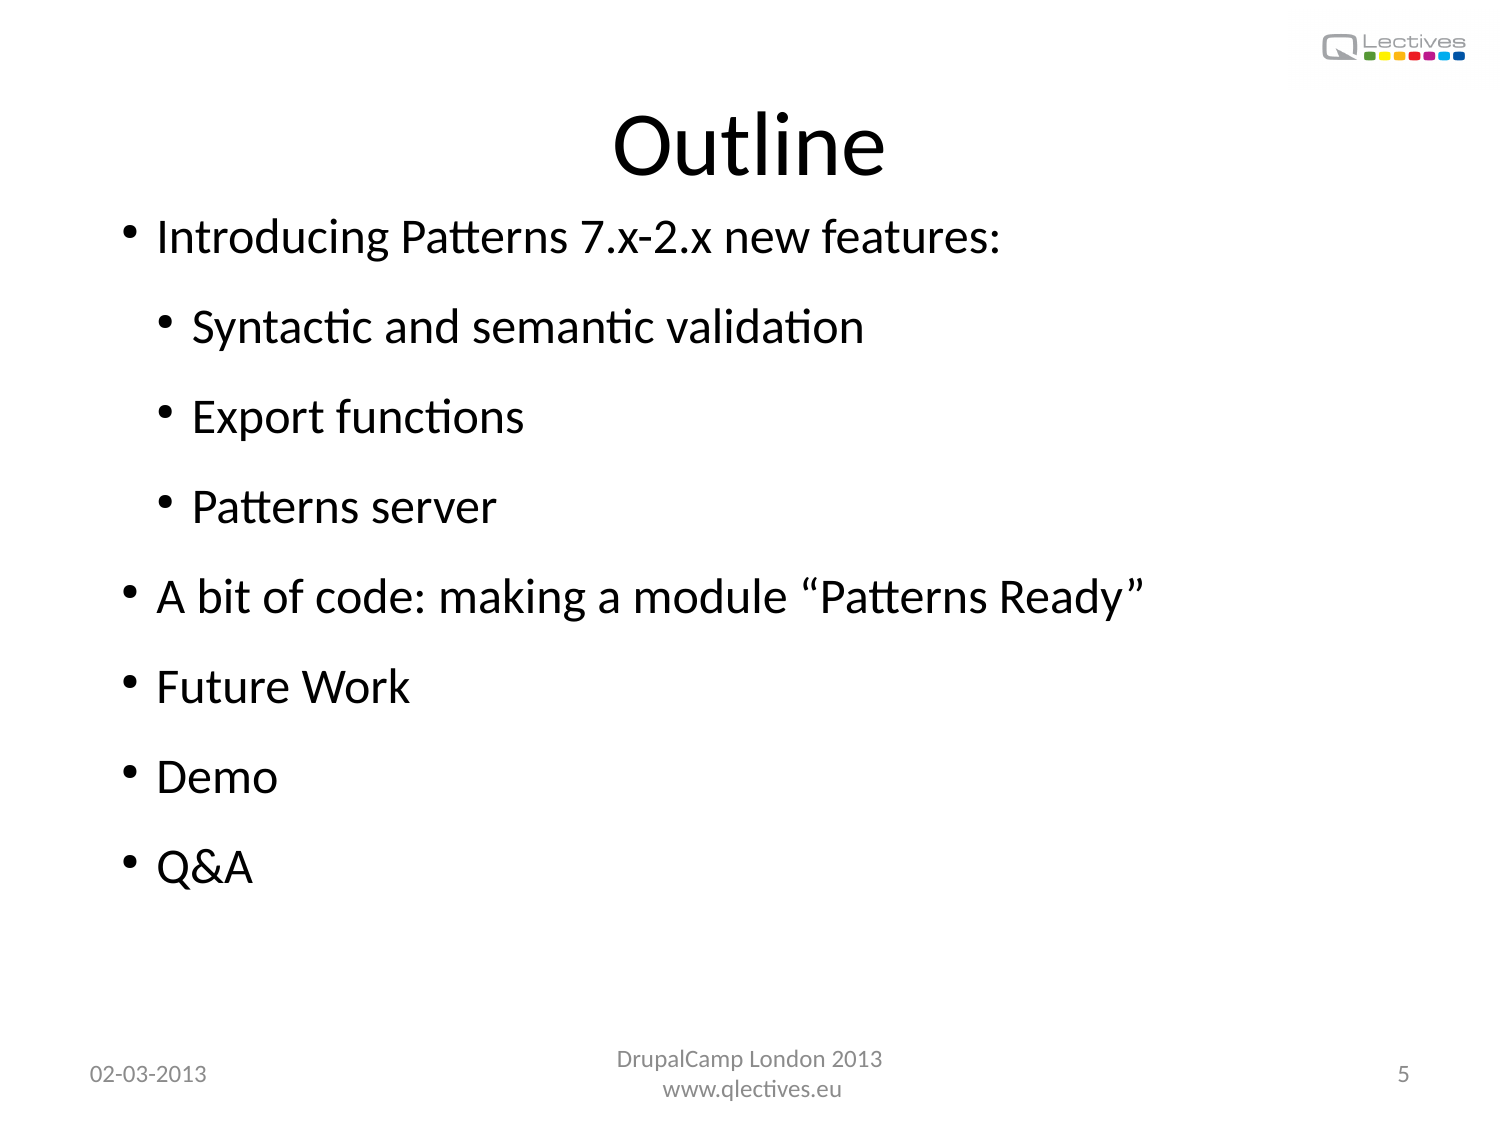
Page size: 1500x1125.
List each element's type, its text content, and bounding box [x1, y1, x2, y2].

text_box Outline [75, 45, 1425, 233]
text_box DrupalCamp London 2013 www.qlectives.eu [512, 1042, 988, 1103]
text_box <number> [1074, 1042, 1425, 1103]
picture [1288, 9, 1500, 90]
text_box 02-03-2013 [74, 1042, 425, 1103]
text_box Introducing Patterns 7.x-2.x new features: Syntactic and semantic validation Export functions Patterns server A bit of code: making a module “Patterns Ready” Future Work Demo Q&A [106, 106, 1425, 650]
